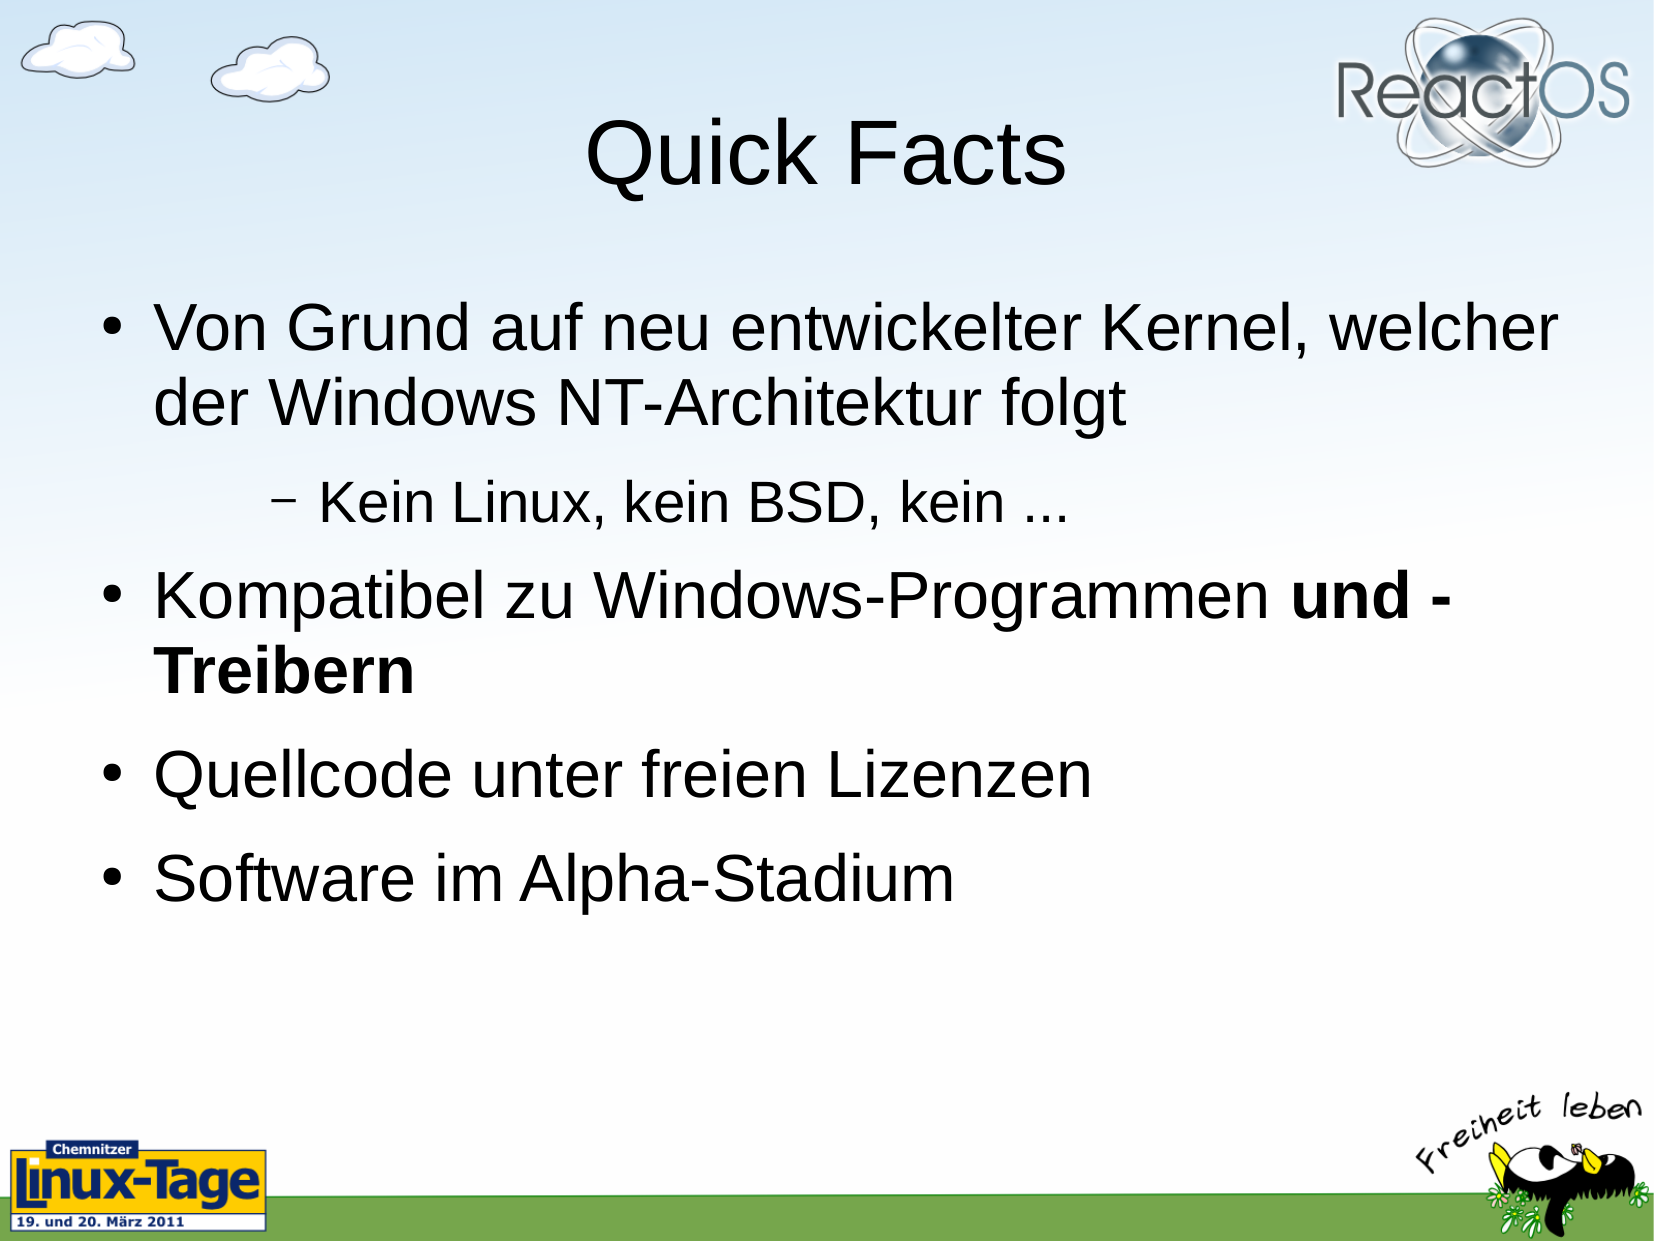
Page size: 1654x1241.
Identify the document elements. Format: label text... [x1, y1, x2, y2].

picture [0, 0, 1654, 1241]
list Von Grund auf neu entwickelter Kernel, welcher der Windows NT-Architektur folgt Kein Linux, kein BSD, kein ... Kompatibel zu Windows-Programmen und -Treibern Quellcode unter freien Lizenzen Software im Alpha-Stadium [82, 290, 1571, 1094]
title Quick Facts [82, 49, 1571, 257]
